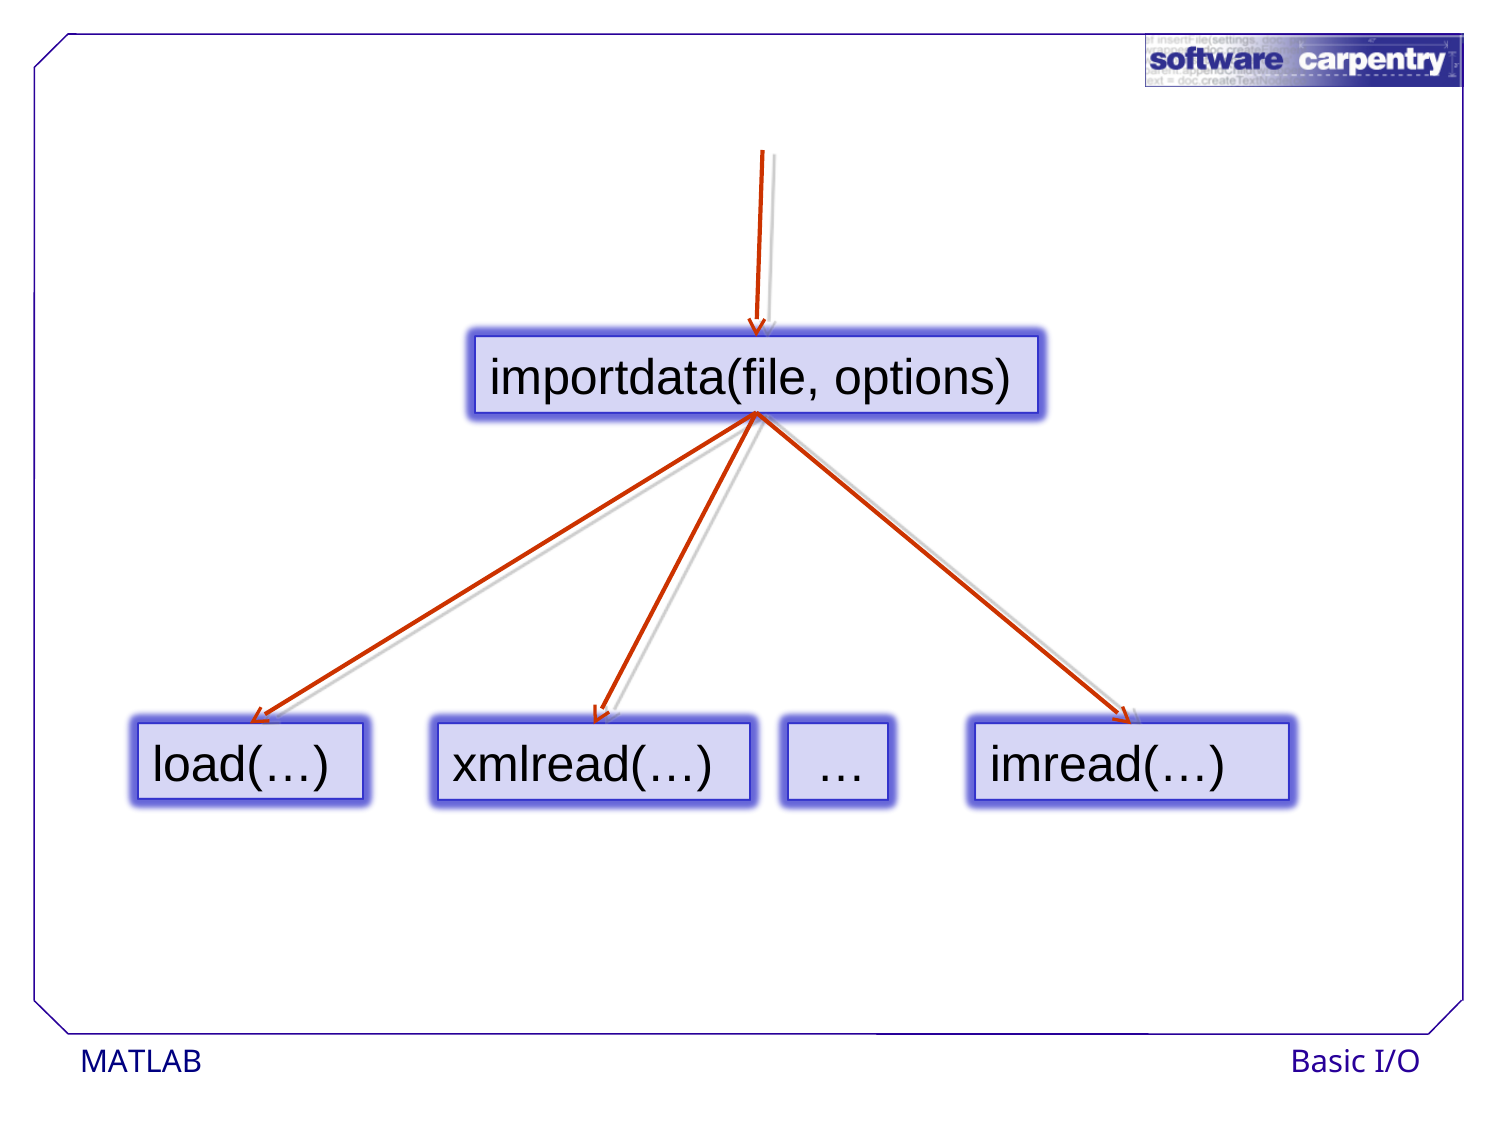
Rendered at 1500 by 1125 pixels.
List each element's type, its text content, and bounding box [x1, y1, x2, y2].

picture [597, 705, 605, 717]
text_box xmlread(…) [437, 724, 751, 800]
picture [751, 318, 762, 329]
picture [762, 318, 1056, 431]
picture [1145, 33, 1464, 87]
picture [120, 705, 381, 817]
picture [957, 705, 1307, 818]
text_box imread(…) [975, 724, 1288, 800]
picture [770, 705, 906, 818]
picture [758, 329, 765, 336]
picture [763, 425, 774, 431]
picture [420, 705, 768, 818]
picture [732, 420, 749, 431]
text_box importdata(file, options) [474, 336, 1038, 413]
text_box … [787, 724, 888, 800]
picture [596, 718, 605, 724]
picture [457, 318, 755, 431]
text_box load(…) [137, 723, 363, 799]
picture [750, 424, 760, 431]
